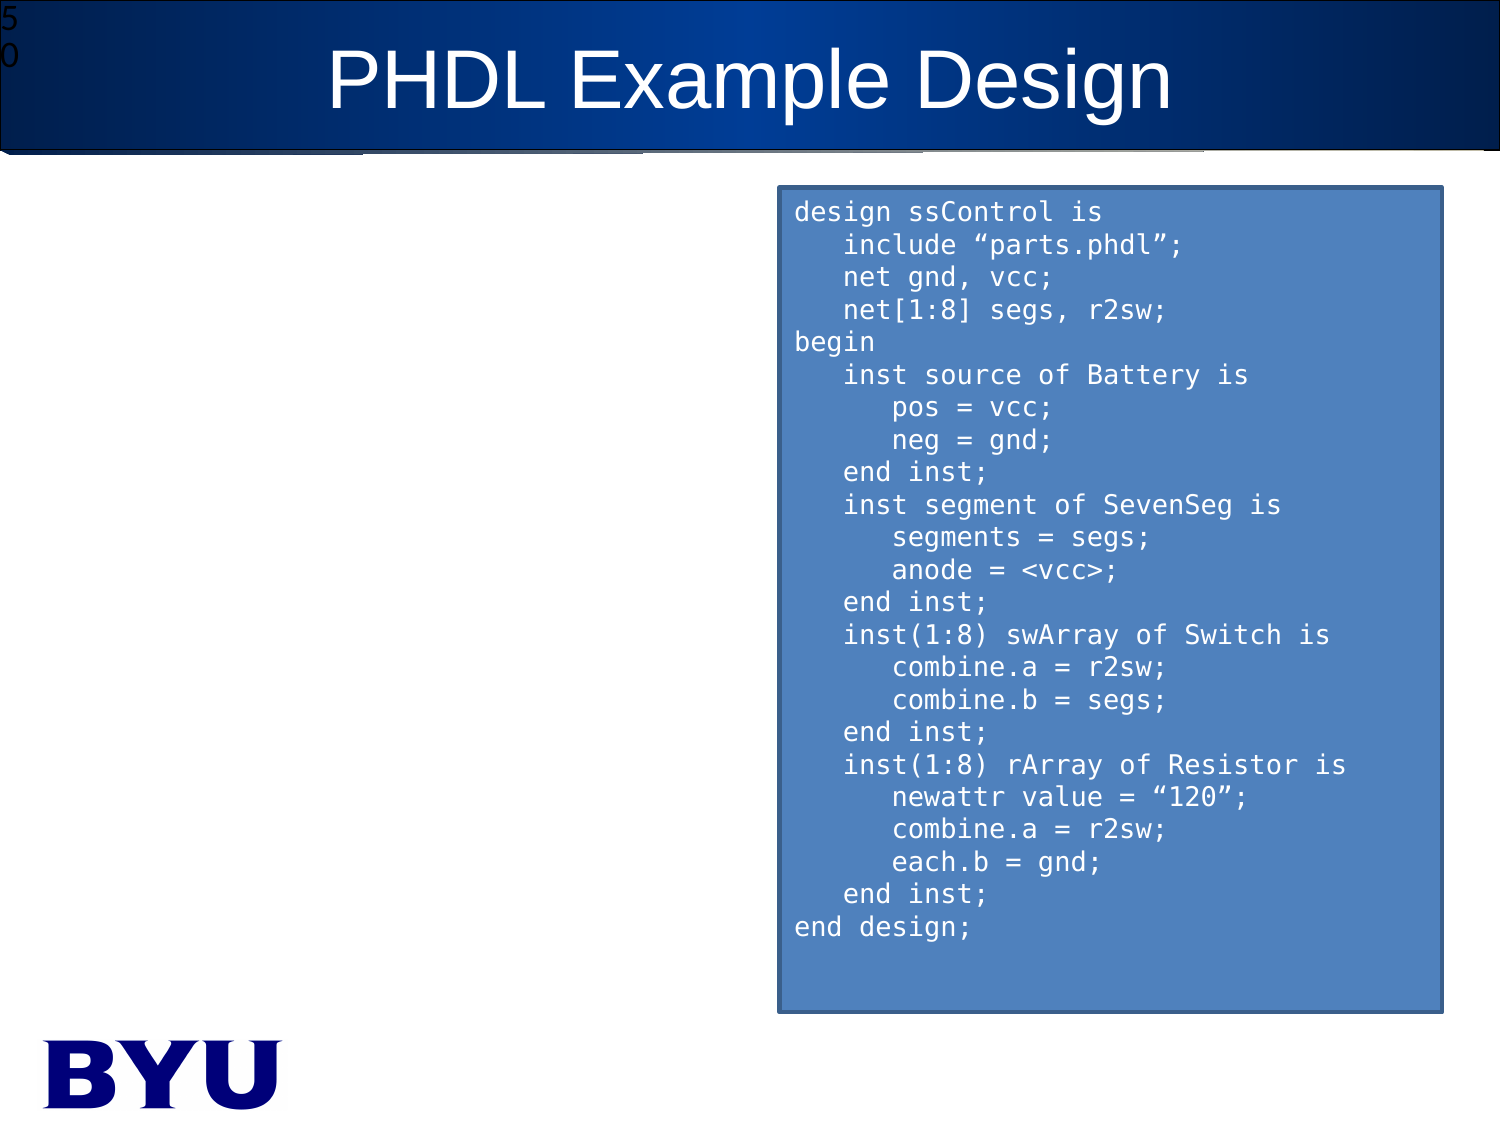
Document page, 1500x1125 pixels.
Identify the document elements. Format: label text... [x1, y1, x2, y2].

picture [37, 1039, 288, 1111]
title PHDL Example Design [75, 0, 1425, 150]
text_box design ssControl is include “parts.phdl”; net gnd, vcc; net[1:8] segs, r2sw; begin inst source of Battery is pos = vcc; neg = gnd; end inst; inst segment of SevenSeg is segments = segs; anode = <vcc>; end inst; inst(1:8) swArray of Switch is combine.a = r2sw; combine.b = segs; end inst; inst(1:8) rArray of Resistor is newattr value = “120”; combine.a = r2sw; each.b = gnd; end inst; end design; [779, 187, 1442, 1013]
